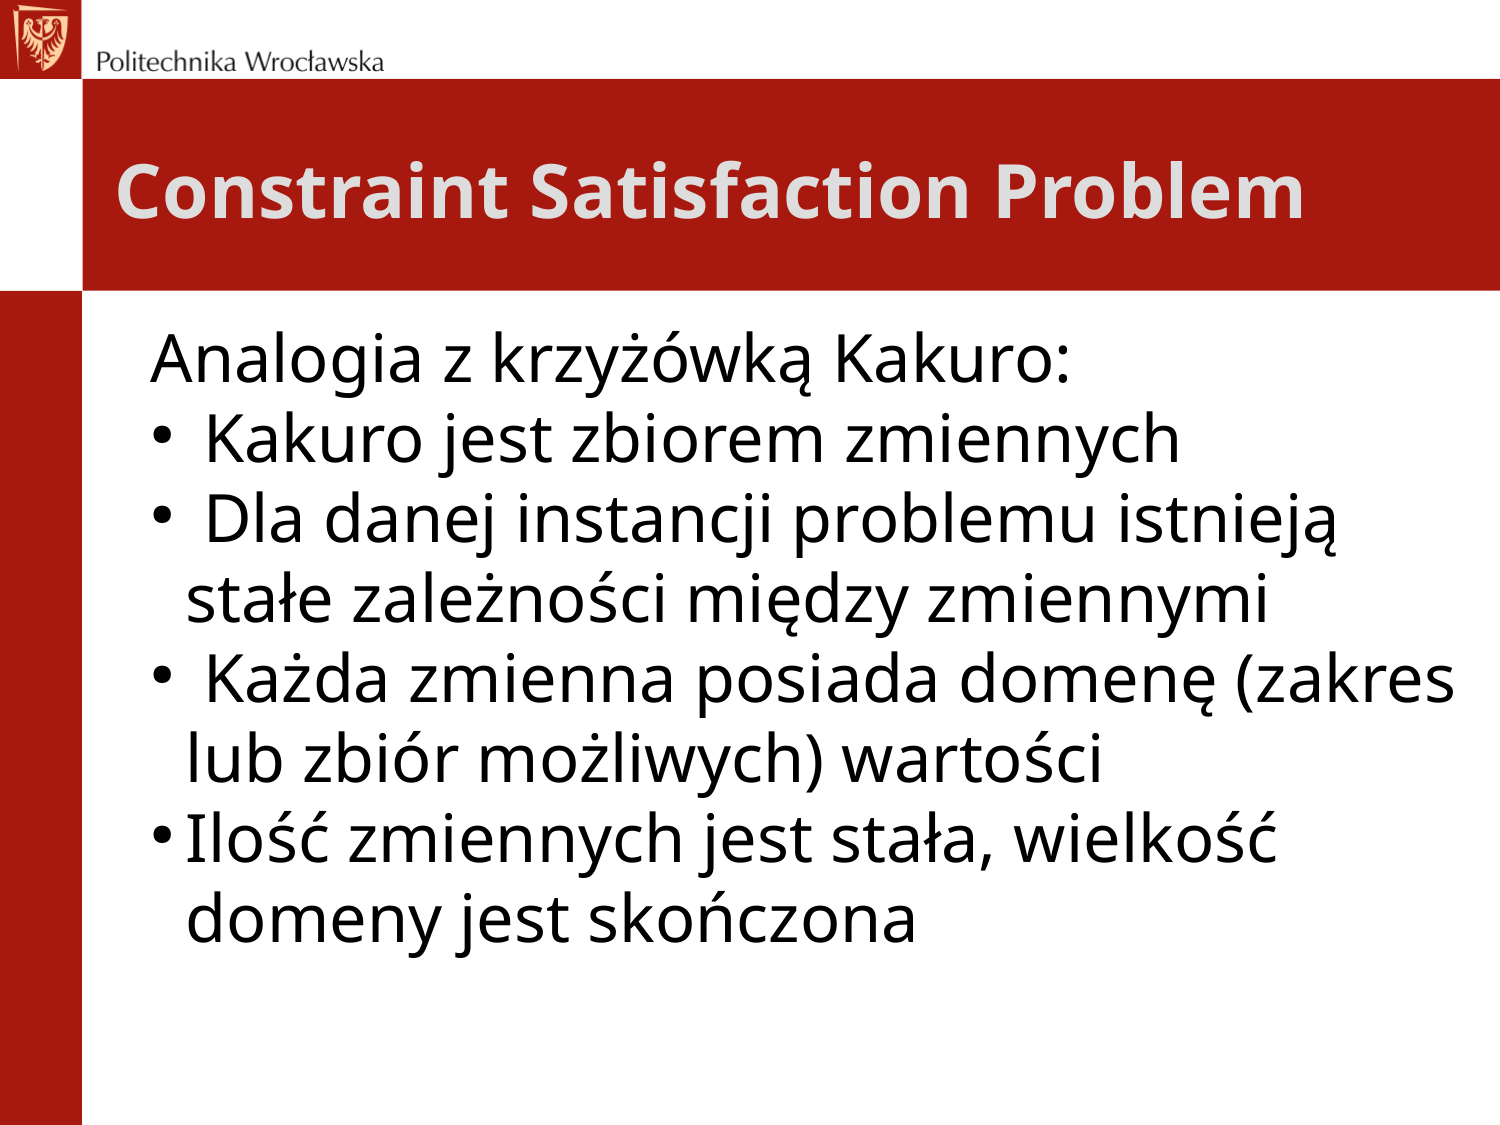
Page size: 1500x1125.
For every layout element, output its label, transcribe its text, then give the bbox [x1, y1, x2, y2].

text_box Constraint Satisfaction Problem [100, 103, 1483, 273]
picture [0, 0, 384, 79]
text_box Analogia z krzyżówką Kakuro: Kakuro jest zbiorem zmiennych Dla danej instancji problemu istnieją stałe zależności między zmiennymi Każda zmienna posiada domenę (zakres lub zbiór możliwych) wartości Ilość zmiennych jest stała, wielkość domeny jest skończona [100, 308, 1483, 1106]
